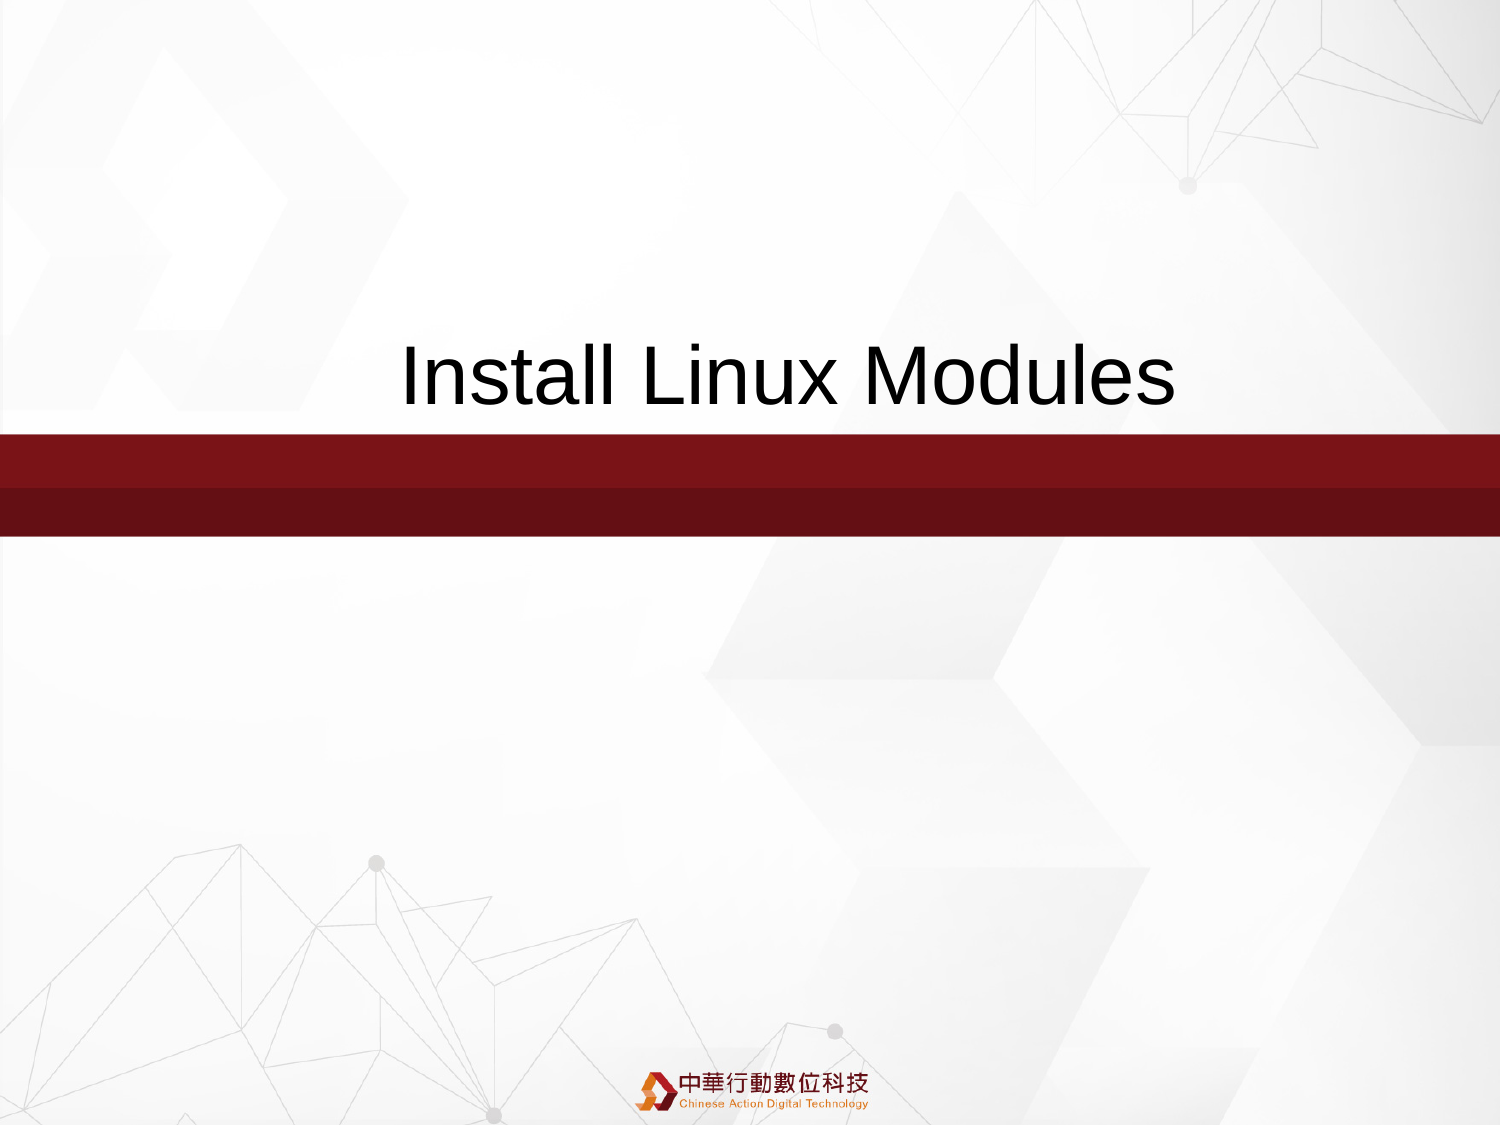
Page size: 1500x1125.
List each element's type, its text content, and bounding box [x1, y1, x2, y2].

title Install Linux Modules [98, 313, 1449, 433]
picture [0, 0, 1500, 1125]
